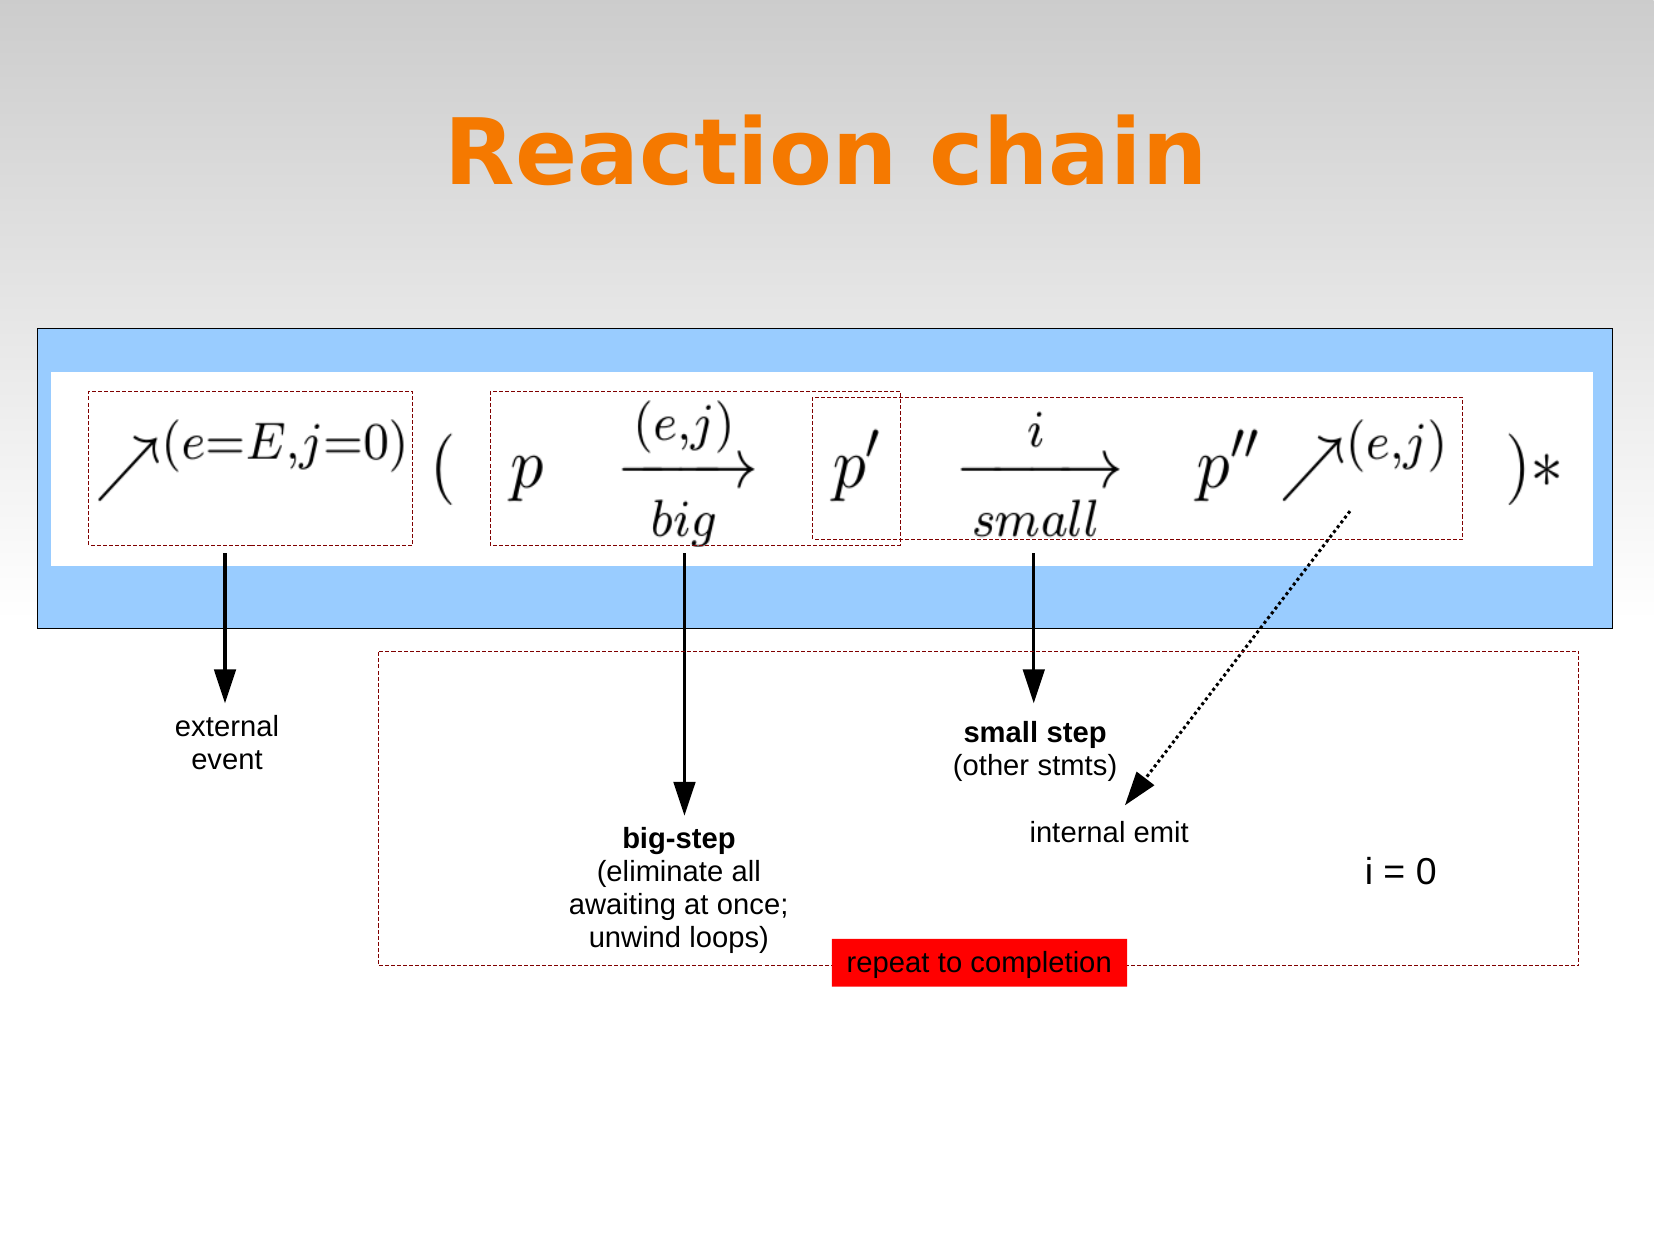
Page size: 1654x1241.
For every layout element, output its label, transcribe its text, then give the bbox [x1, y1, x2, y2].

text_box small step (other stmts) [938, 708, 1133, 789]
text_box [37, 328, 1613, 629]
text_box repeat to completion [831, 938, 1128, 987]
title Reaction chain [82, 49, 1571, 257]
text_box big-step (eliminate all awaiting at once; unwind loops) [554, 814, 805, 961]
text_box internal emit [1014, 809, 1205, 857]
text_box [686, 566, 1032, 629]
picture [51, 372, 1593, 566]
text_box external event [160, 703, 295, 784]
text_box i = 0 [1350, 843, 1452, 901]
text_box [227, 566, 683, 629]
